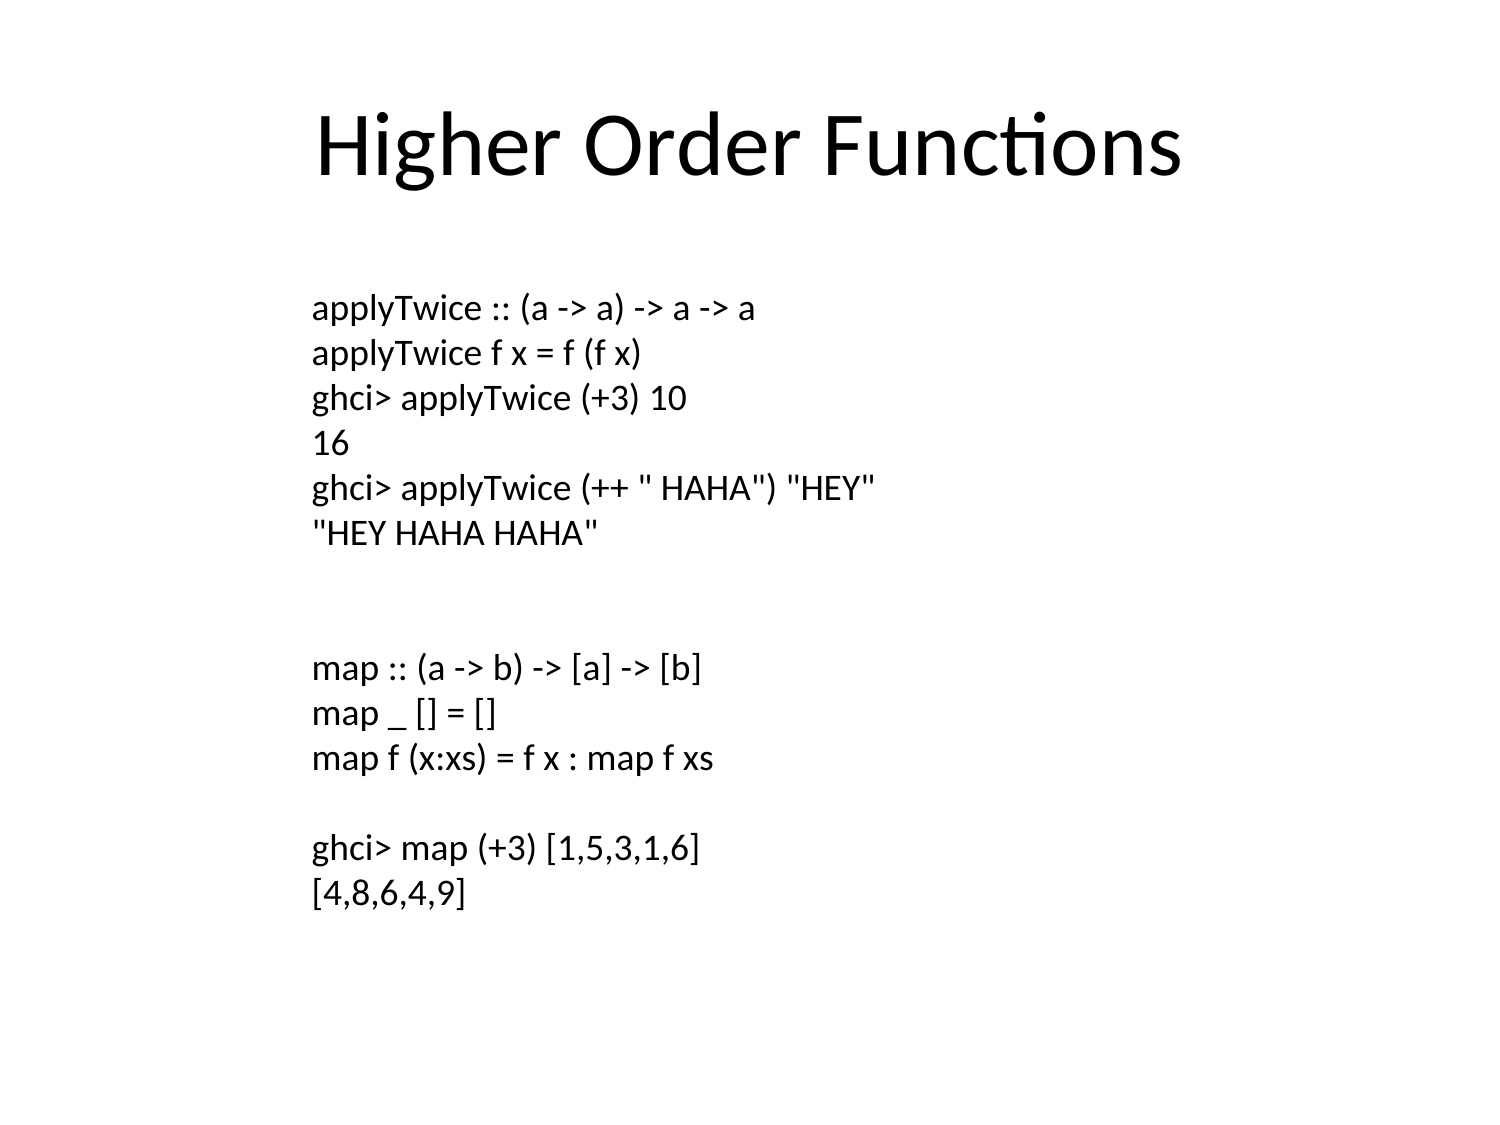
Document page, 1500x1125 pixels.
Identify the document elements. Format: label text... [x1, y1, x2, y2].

text_box Higher Order Functions [75, 45, 1426, 233]
text_box applyTwice :: (a -> a) -> a -> a applyTwice f x = f (f x) ghci> applyTwice (+3) 10 16 ghci> applyTwice (++ " HAHA") "HEY" "HEY HAHA HAHA" map :: (a -> b) -> [a] -> [b] map _ [] = [] map f (x:xs) = f x : map f xs ghci> map (+3) [1,5,3,1,6] [4,8,6,4,9] [296, 274, 908, 1011]
